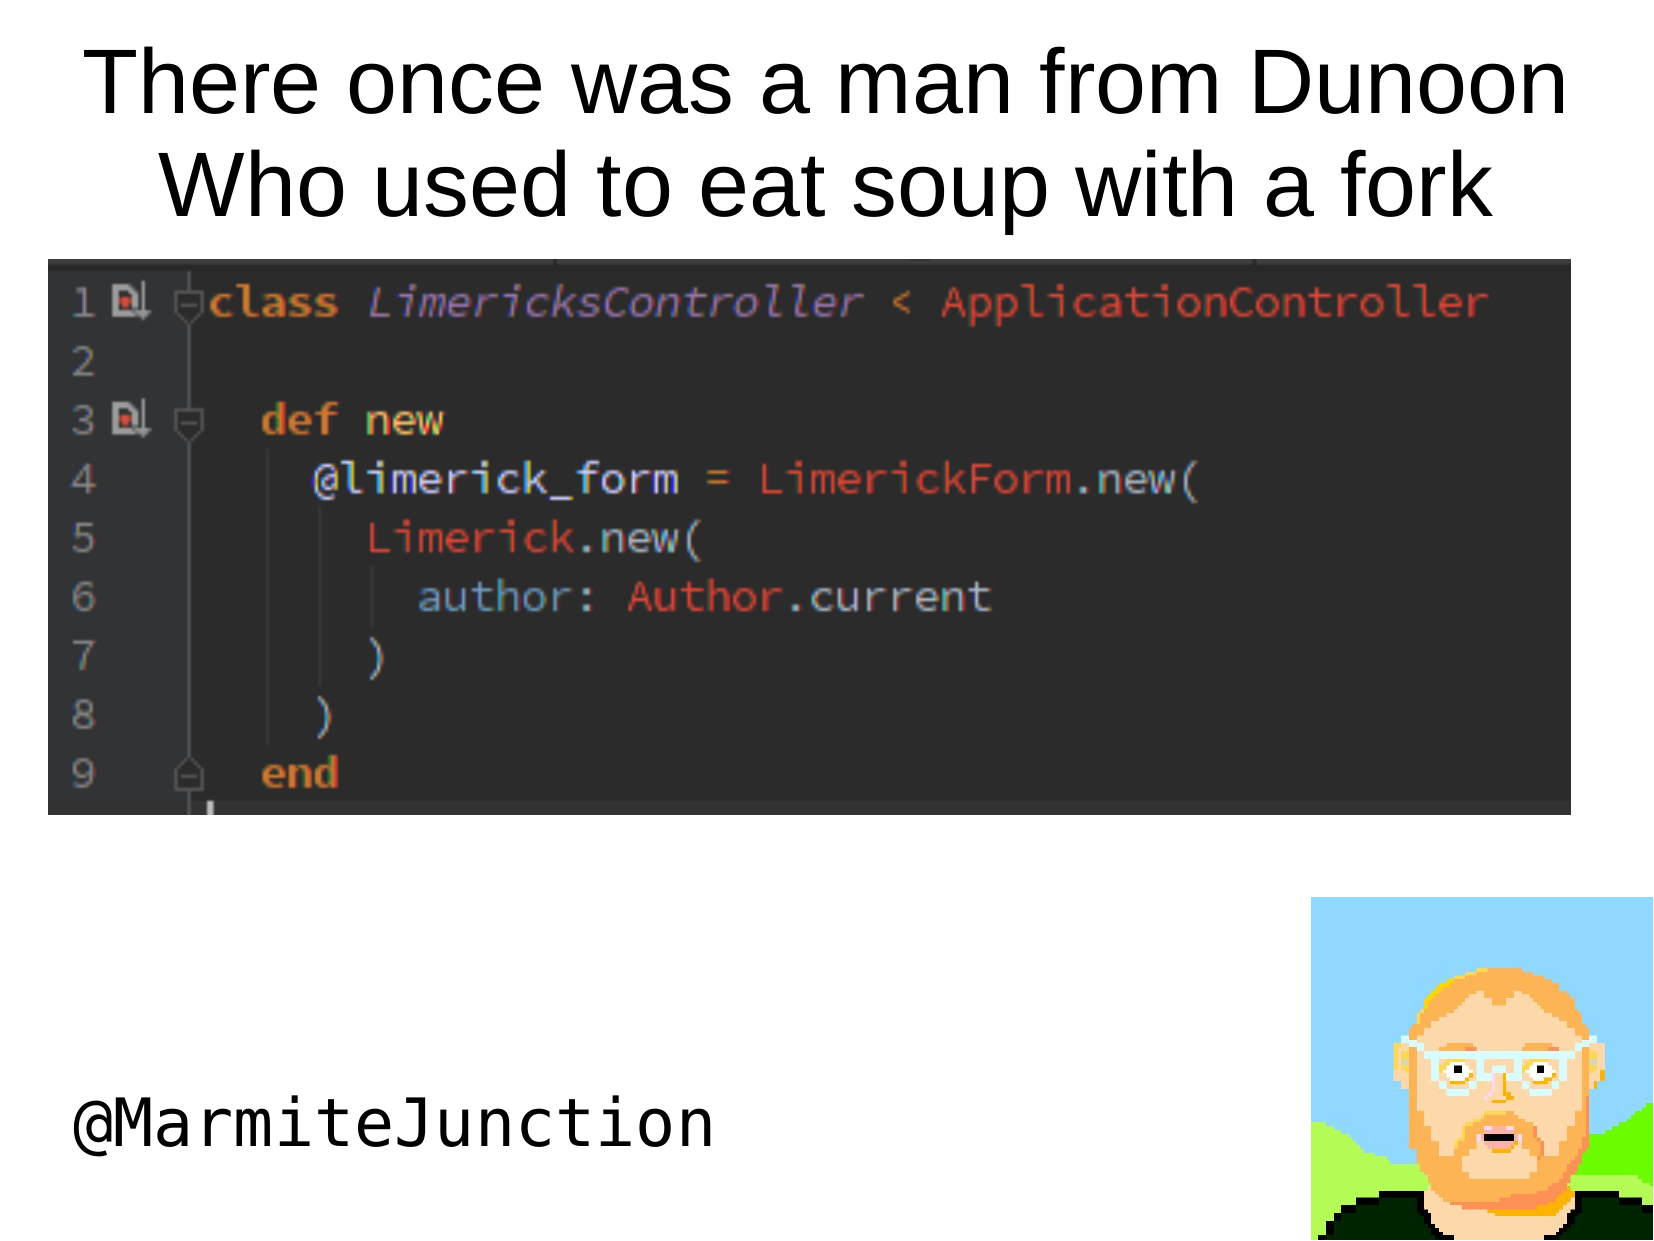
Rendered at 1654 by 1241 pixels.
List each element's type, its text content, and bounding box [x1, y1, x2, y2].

text_box There once was a man from Dunoon Who used to eat soup with a fork [0, 23, 1654, 249]
text_box @MarmiteJunction [58, 1076, 733, 1170]
picture [48, 259, 1571, 815]
picture [1311, 897, 1653, 1240]
